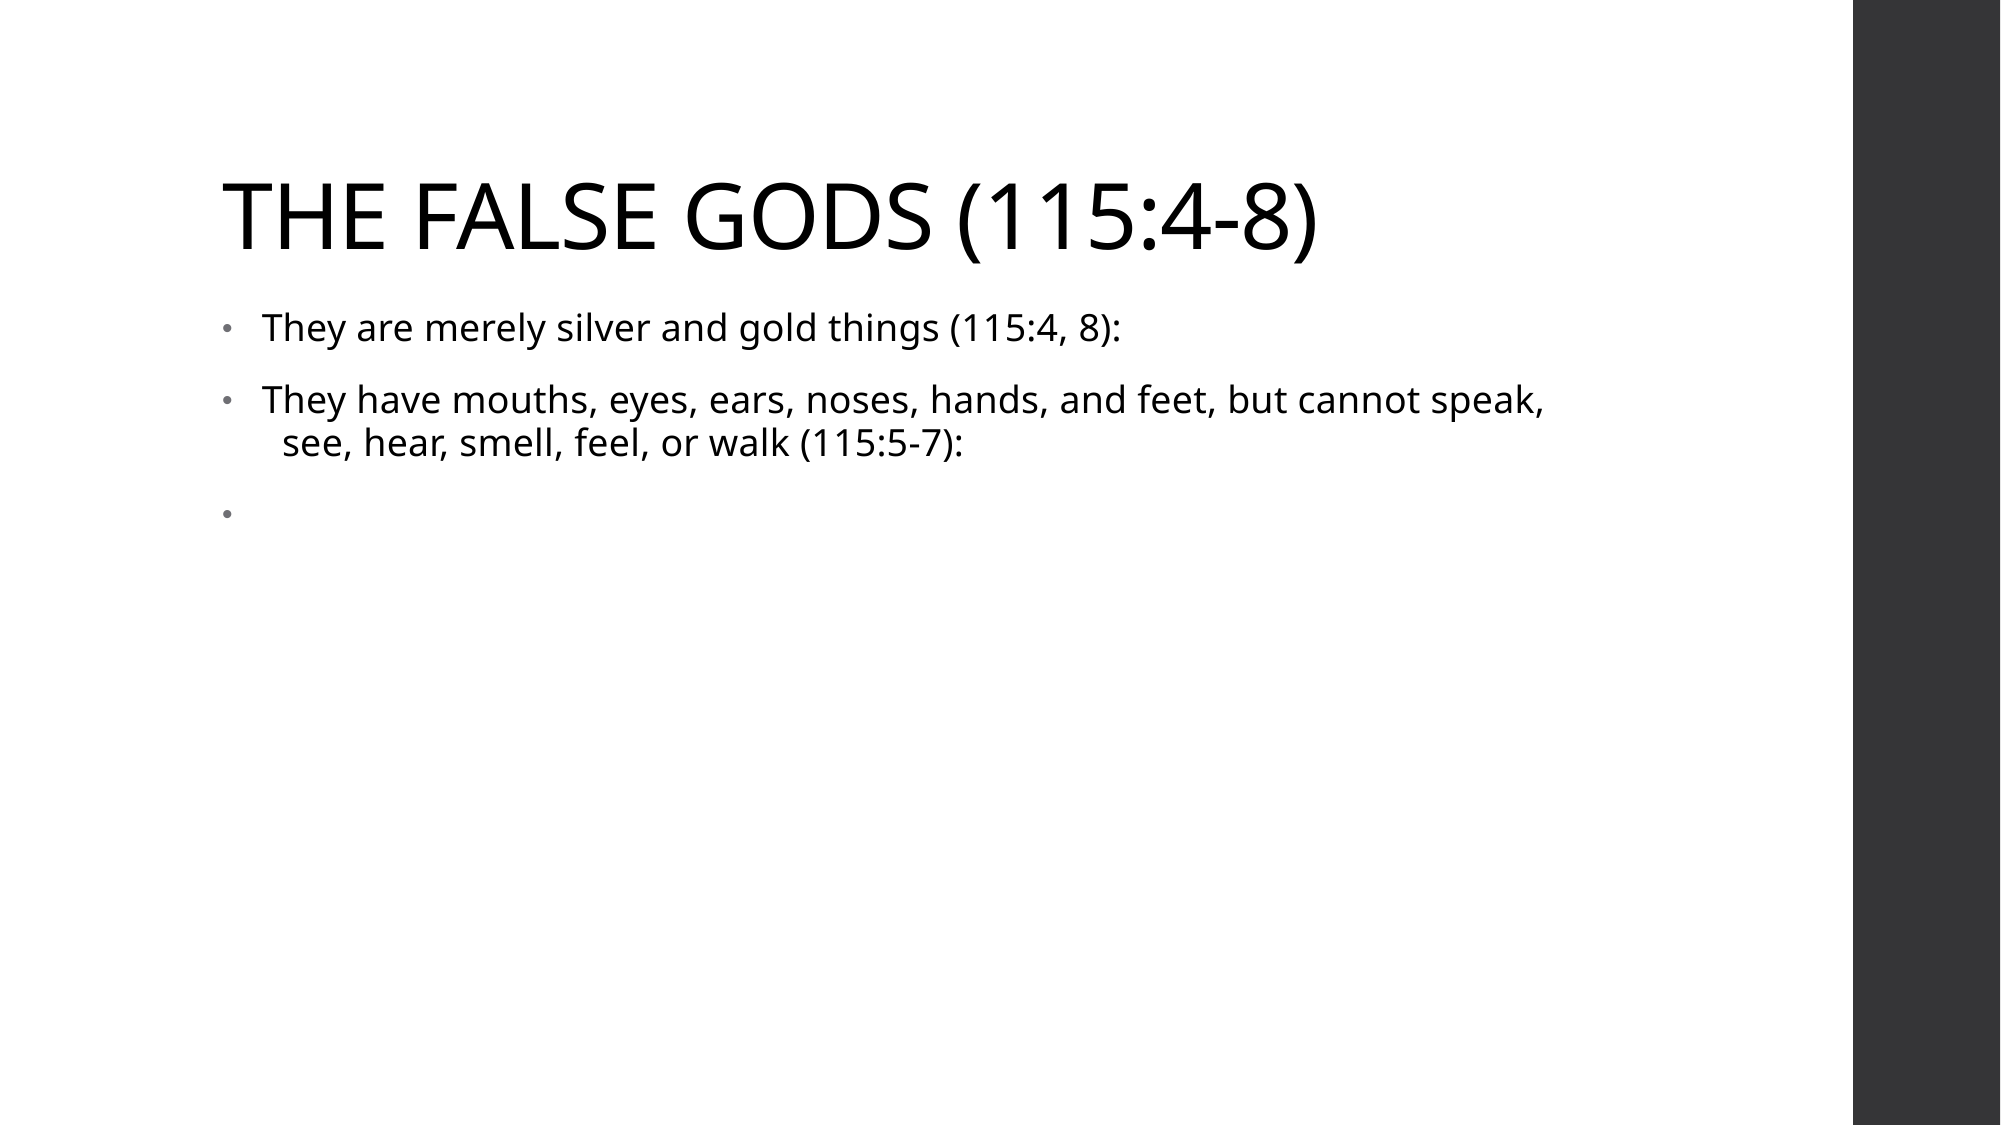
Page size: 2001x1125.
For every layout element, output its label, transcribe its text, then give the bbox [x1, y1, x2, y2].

list They are merely silver and gold things (115:4, 8): They have mouths, eyes, ears, noses, hands, and feet, but cannot speak, see, hear, smell, feel, or walk (115:5-7): [206, 299, 1617, 1014]
title THE FALSE GODS (115:4-8) [206, 60, 1797, 278]
